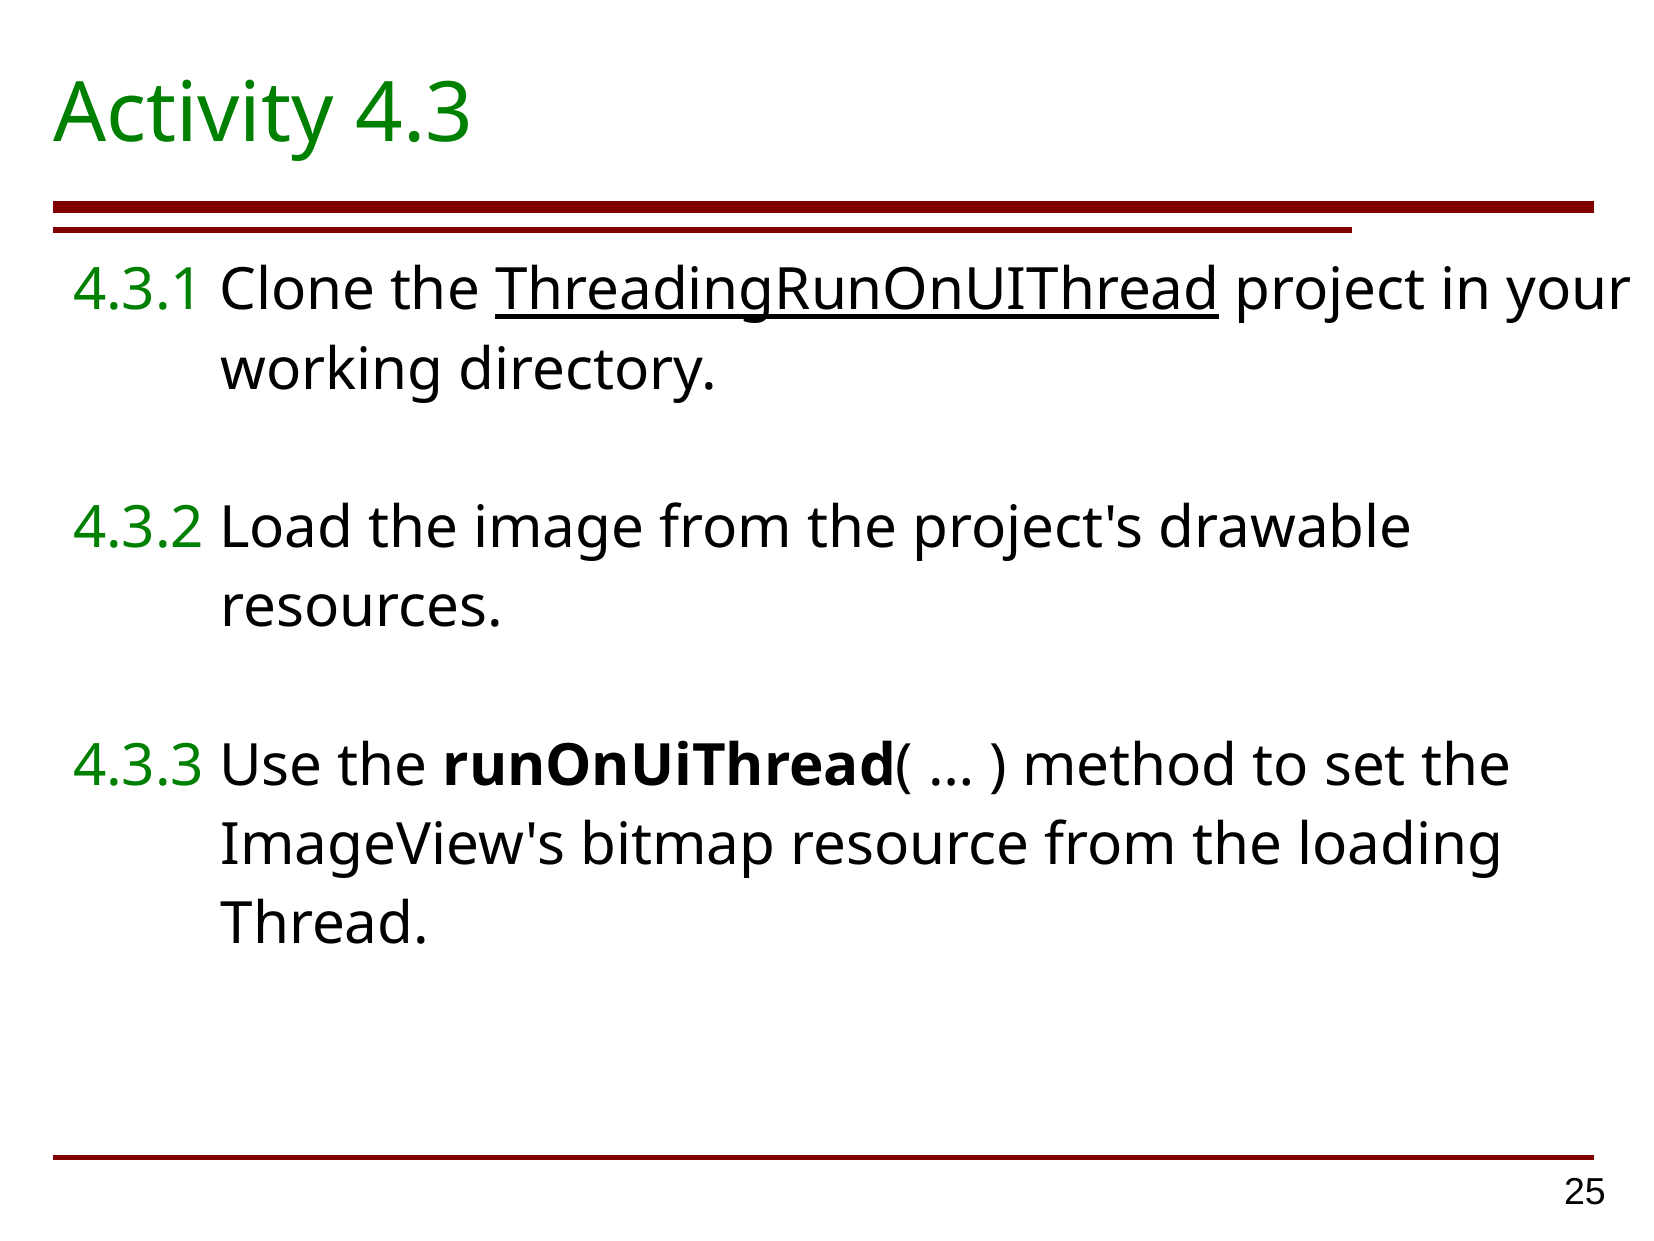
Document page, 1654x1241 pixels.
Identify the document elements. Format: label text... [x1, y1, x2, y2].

text_box 4.3.1 Clone the ThreadingRunOnUIThread project in your working directory. 4.3.2 Load the image from the project's drawable resources. 4.3.3 Use the runOnUiThread( … ) method to set the ImageView's bitmap resource from the loading Thread. [58, 240, 1590, 1152]
subtitle Activity 4.3 [53, 48, 1542, 172]
text_box <number> [35, 1163, 1654, 1221]
